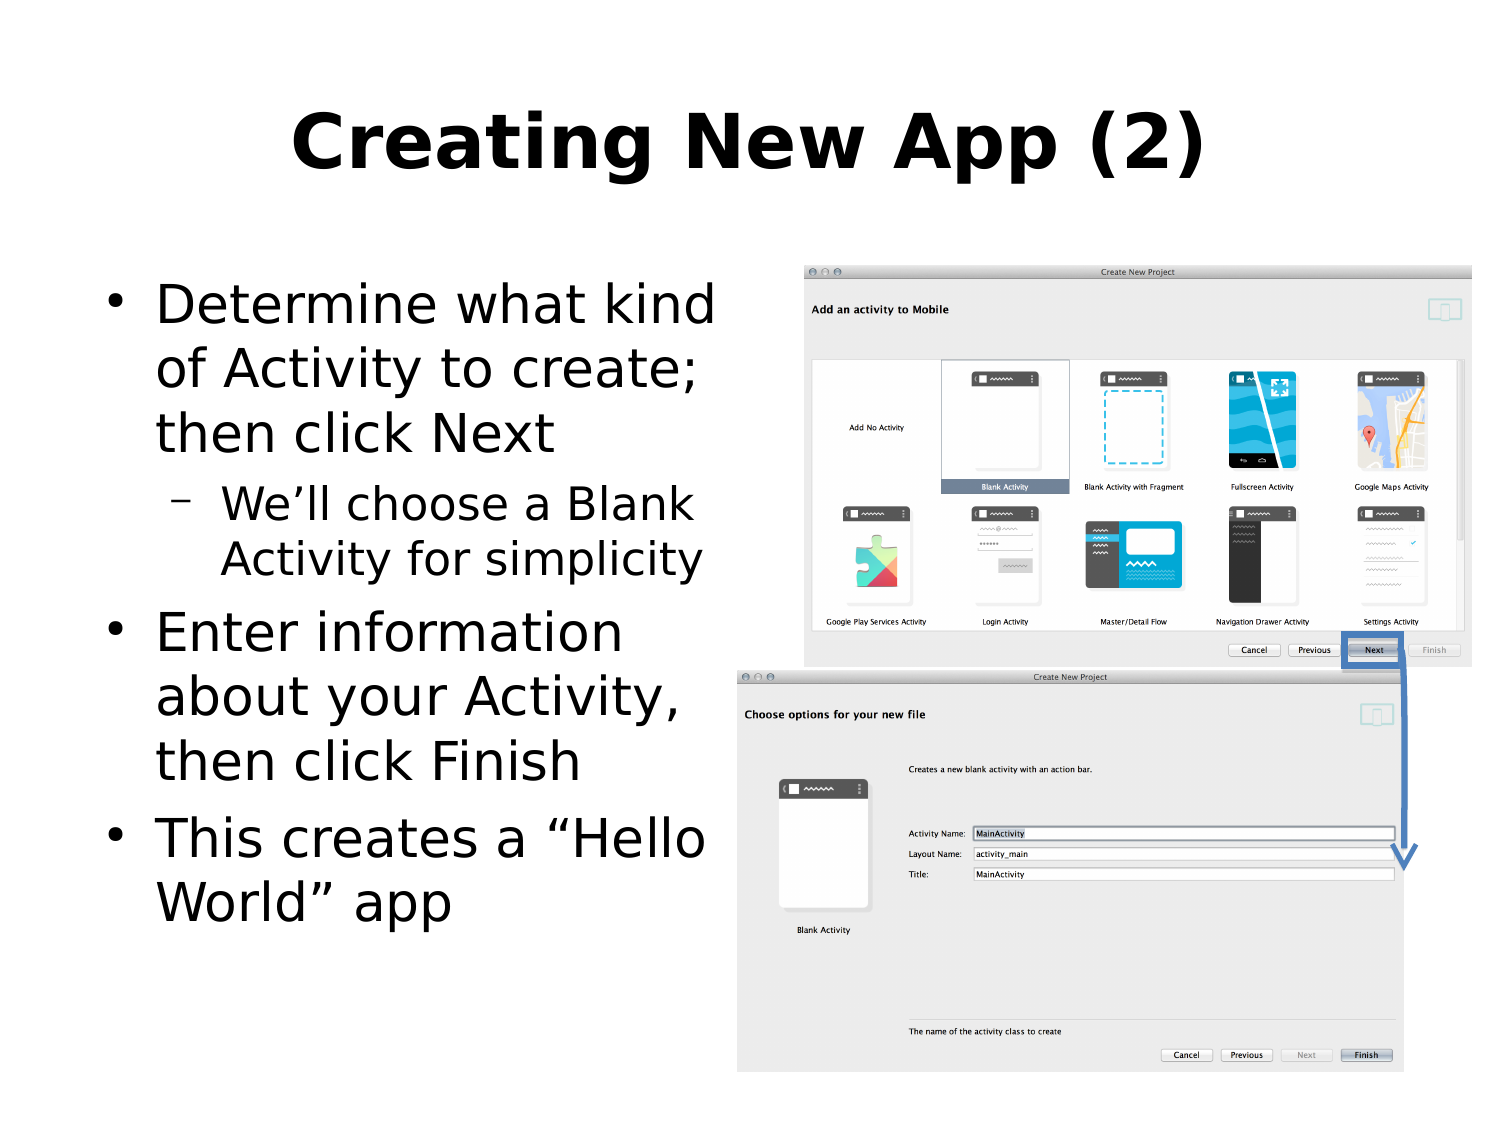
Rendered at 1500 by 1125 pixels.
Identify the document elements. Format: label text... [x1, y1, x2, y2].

title Creating New App (2) [75, 45, 1426, 233]
list Determine what kind of Activity to create; then click Next We’ll choose a Blank Activity for simplicity Enter information about your Activity, then click Finish This creates a “Hello World” app [75, 262, 738, 1005]
picture [737, 262, 1472, 1072]
picture [1348, 643, 1396, 662]
